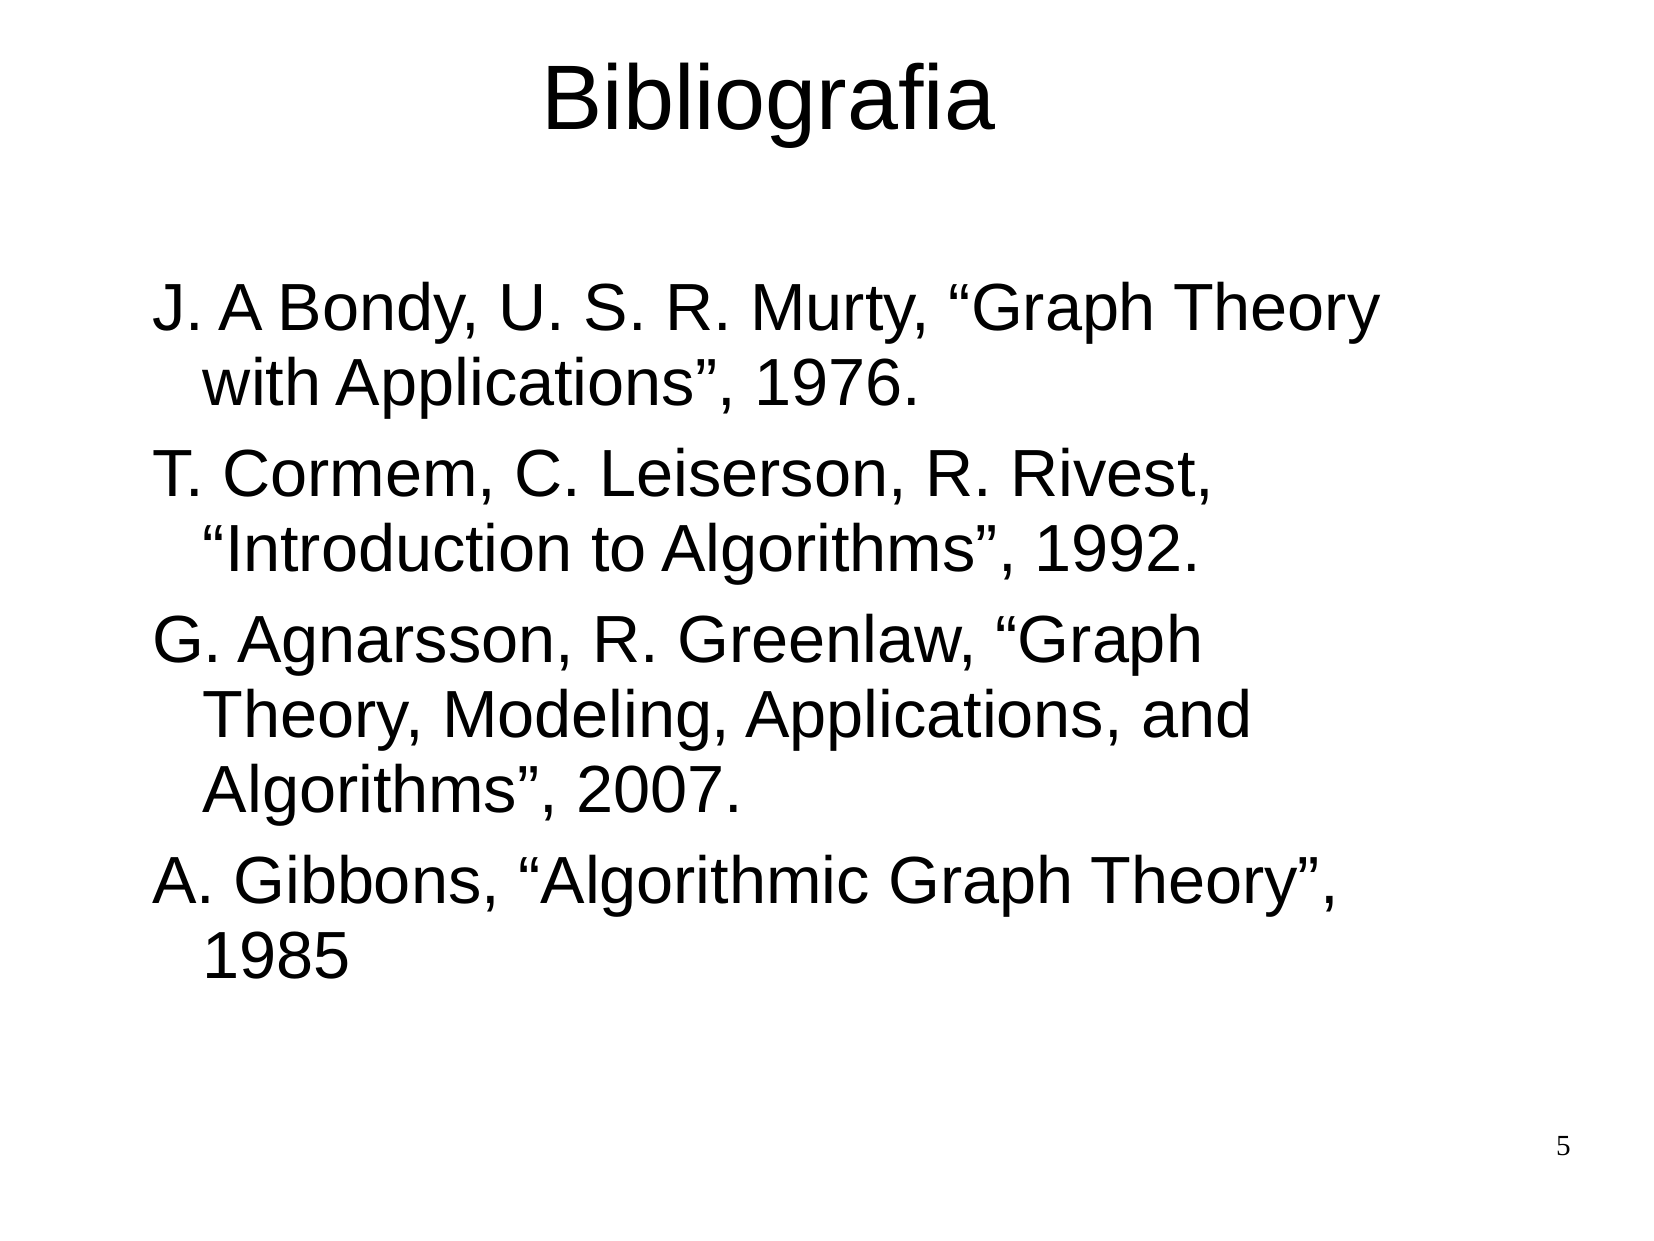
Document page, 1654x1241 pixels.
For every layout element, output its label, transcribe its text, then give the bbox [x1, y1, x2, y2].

list J. A Bondy, U. S. R. Murty, “Graph Theory with Applications”, 1976. T. Cormem, C. Leiserson, R. Rivest, “Introduction to Algorithms”, 1992. G. Agnarsson, R. Greenlaw, “Graph Theory, Modeling, Applications, and Algorithms”, 2007. A. Gibbons, “Algorithmic Graph Theory”, 1985 [137, 262, 1450, 1001]
title Bibliografia [237, 38, 1300, 157]
